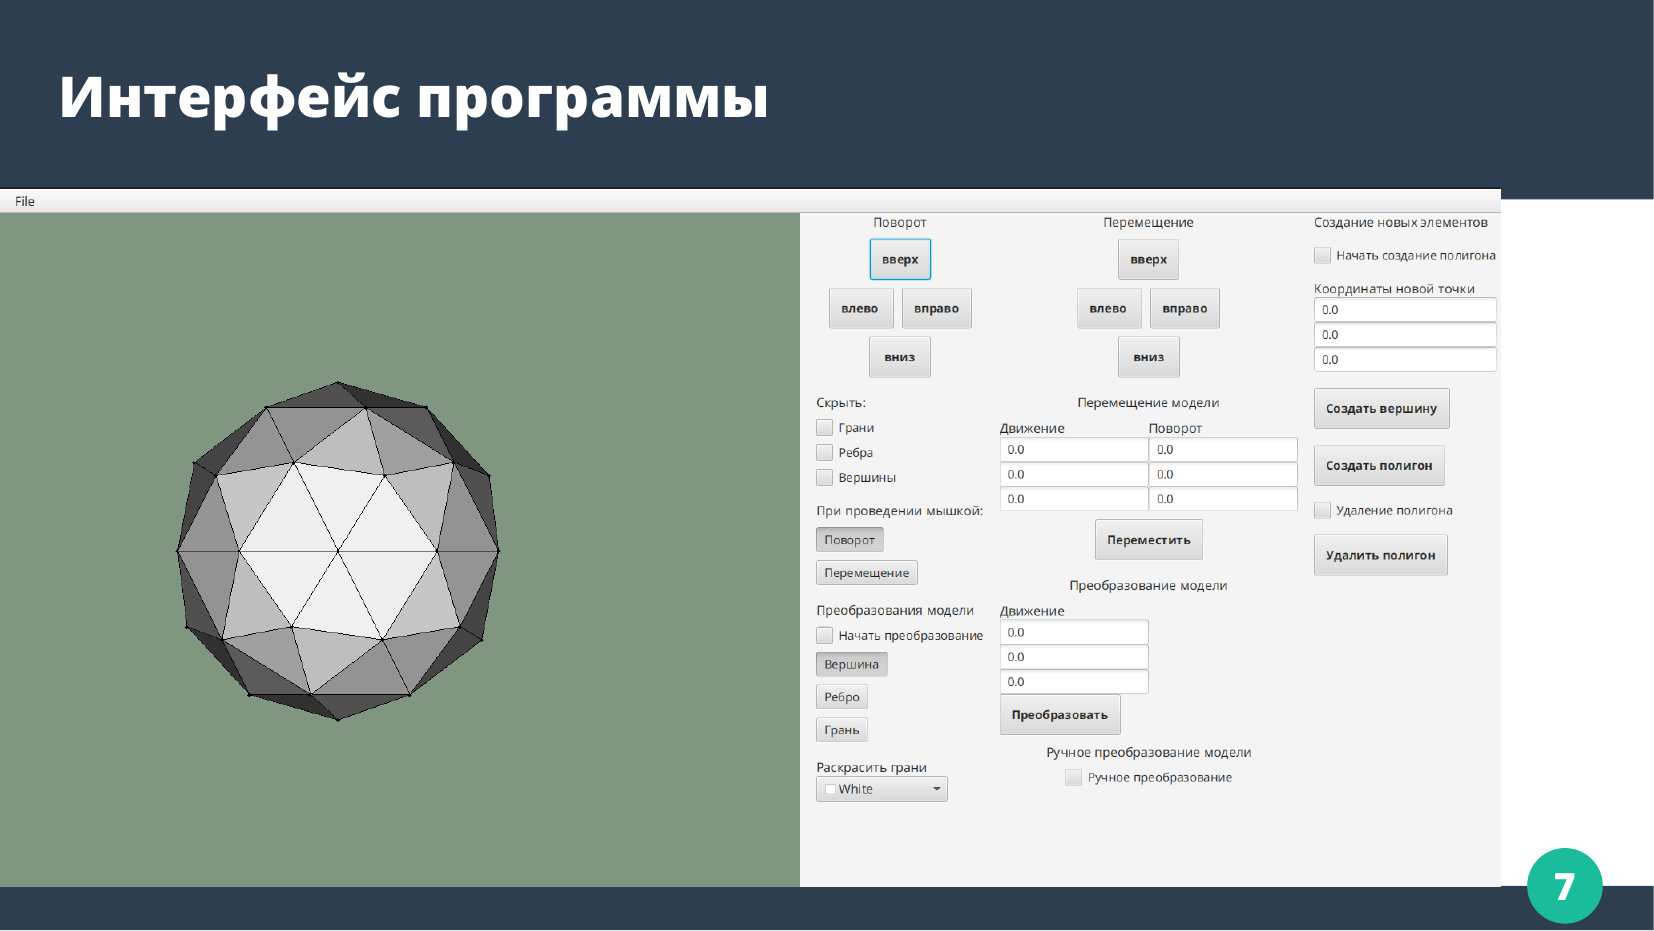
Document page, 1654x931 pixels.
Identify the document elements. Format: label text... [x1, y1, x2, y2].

picture [0, 187, 1501, 887]
title Интерфейс программы [59, 37, 1595, 155]
